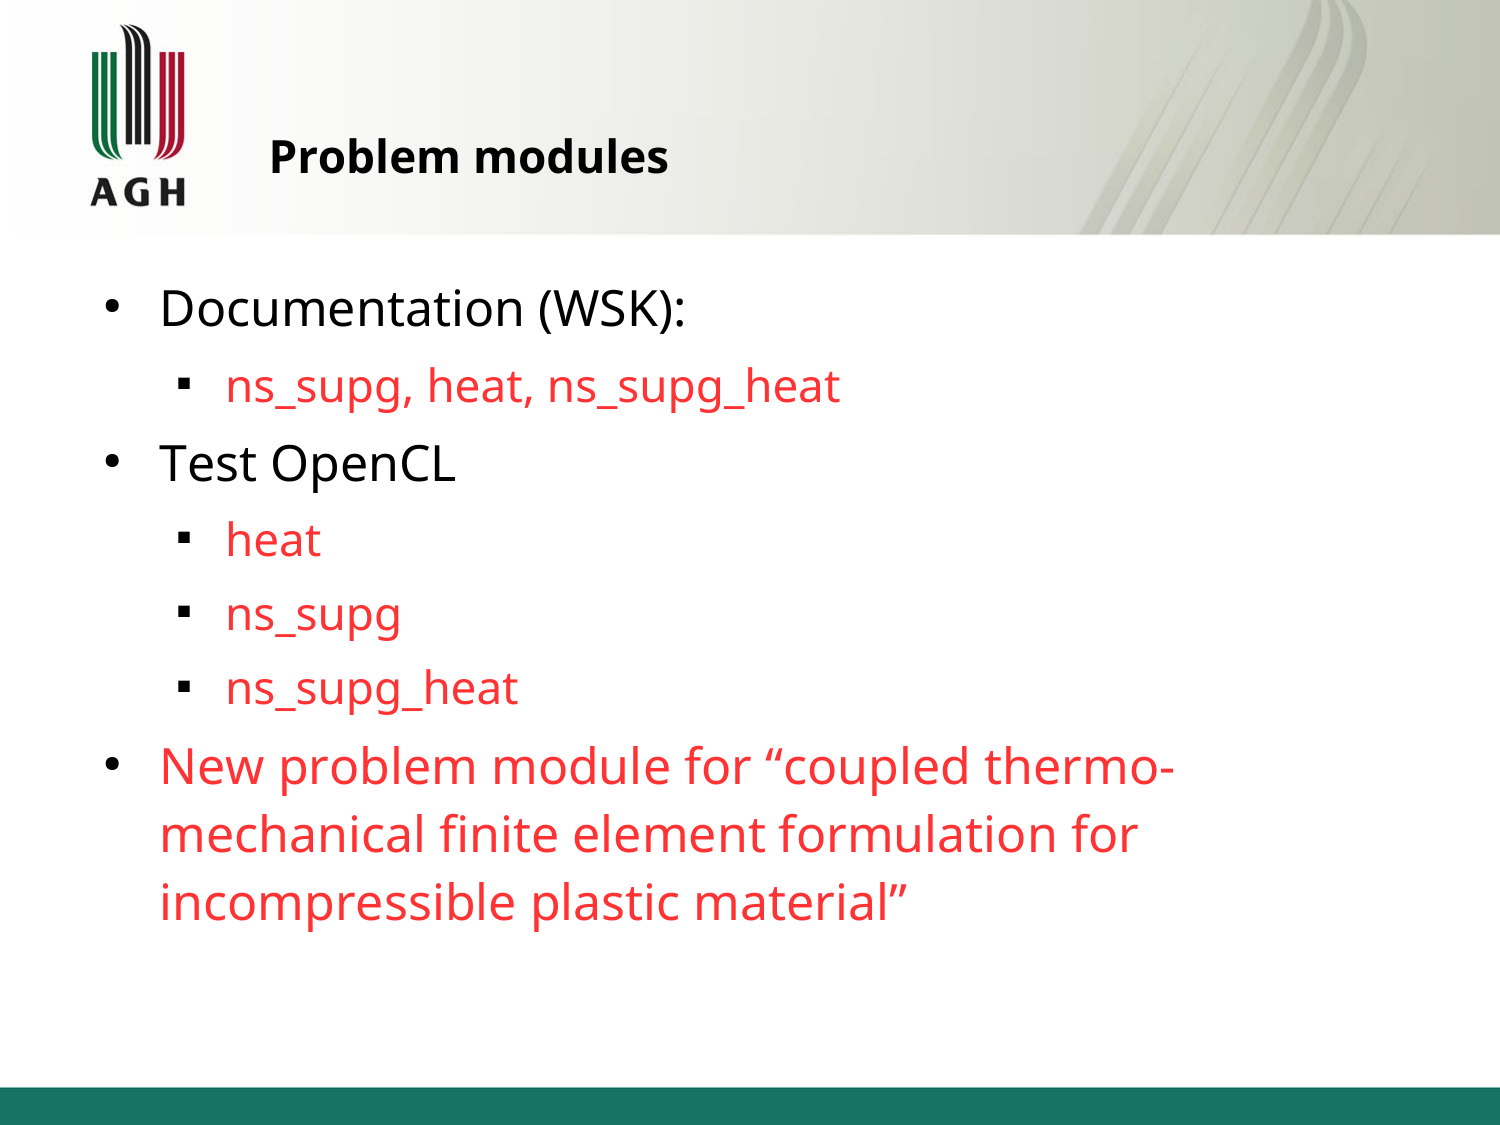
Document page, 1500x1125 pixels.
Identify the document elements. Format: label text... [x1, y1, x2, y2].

picture [0, 0, 1500, 1125]
title Problem modules [253, 78, 1425, 233]
list Documentation (WSK): ns_supg, heat, ns_supg_heat Test OpenCL heat ns_supg ns_supg_heat New problem module for “coupled thermo-mechanical finite element formulation for incompressible plastic material” [88, 265, 1418, 934]
